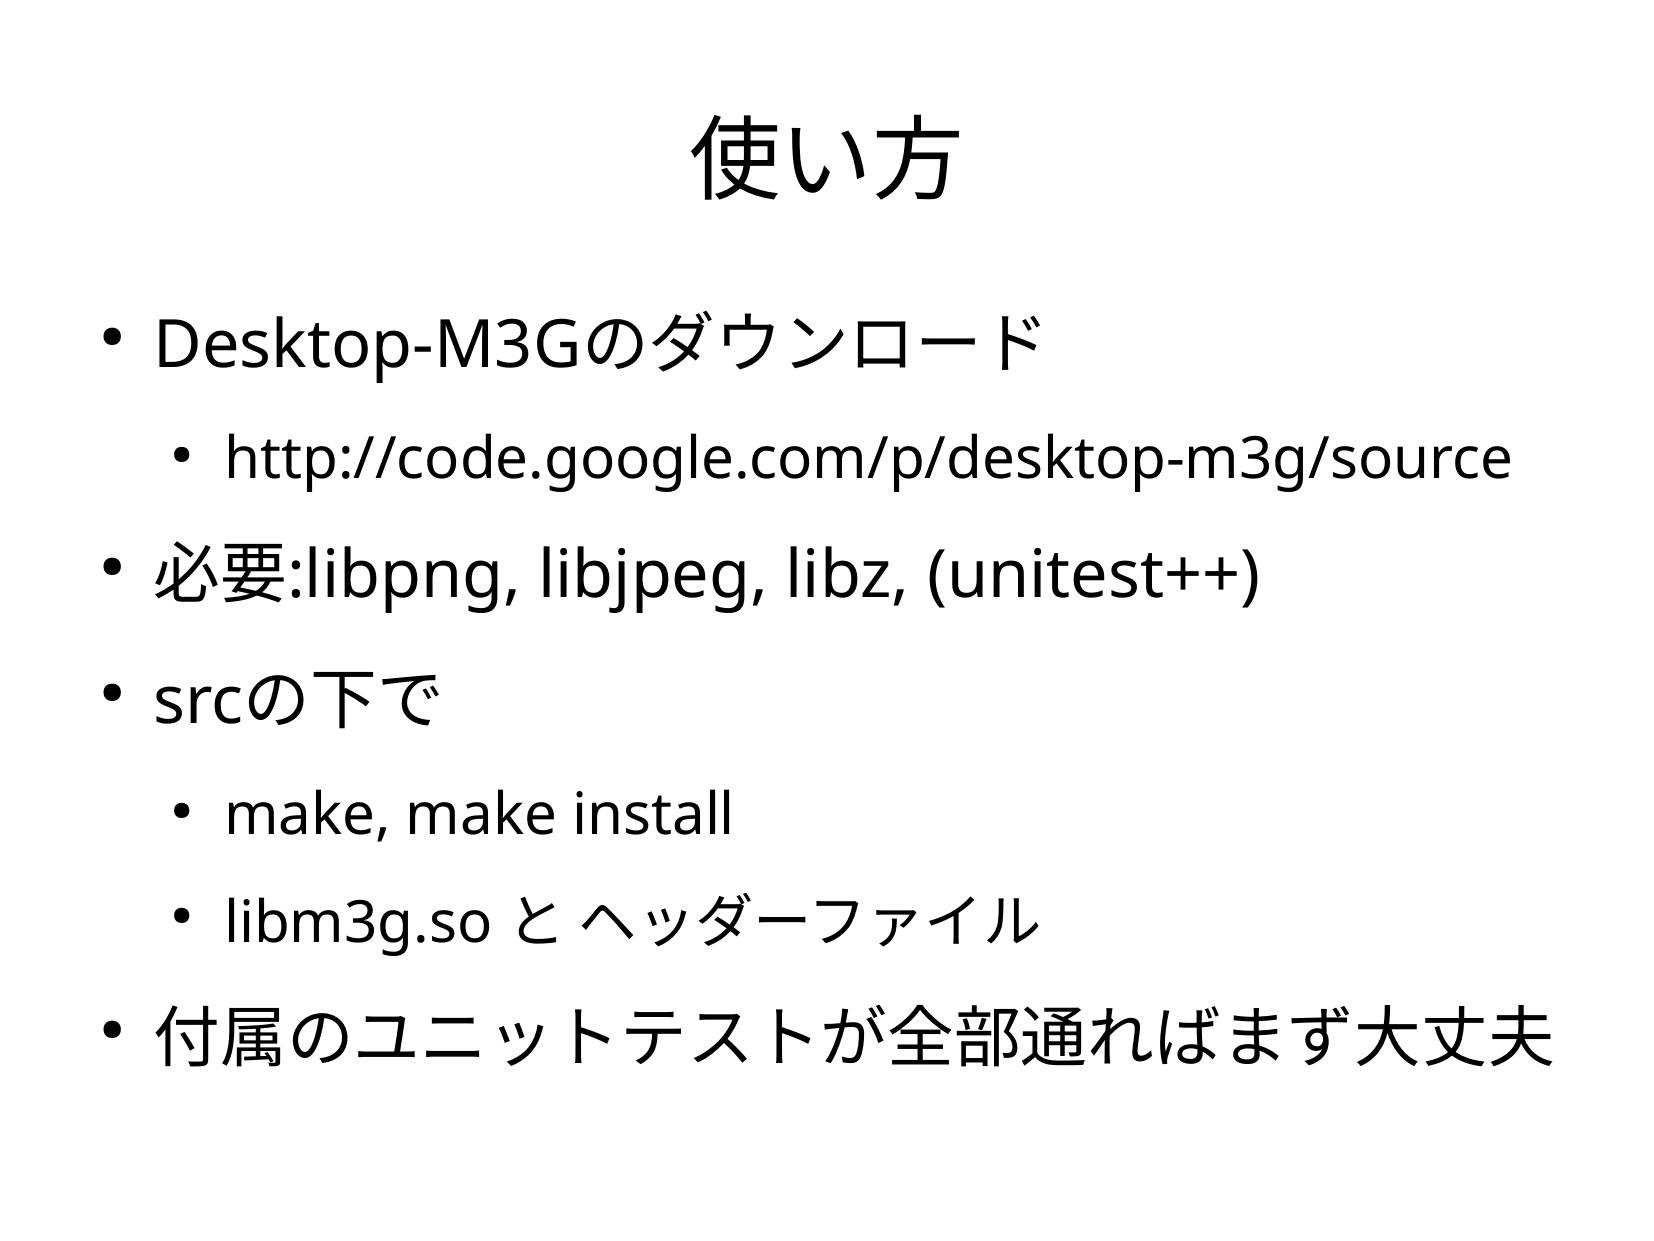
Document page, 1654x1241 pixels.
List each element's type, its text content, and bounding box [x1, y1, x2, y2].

list Desktop-M3Gのダウンロード http://code.google.com/p/desktop-m3g/source 必要:libpng, libjpeg, libz, (unitest++) srcの下で make, make install libm3g.so と ヘッダーファイル 付属のユニットテストが全部通ればまず大丈夫 [82, 290, 1571, 1109]
title 使い方 [82, 56, 1571, 250]
